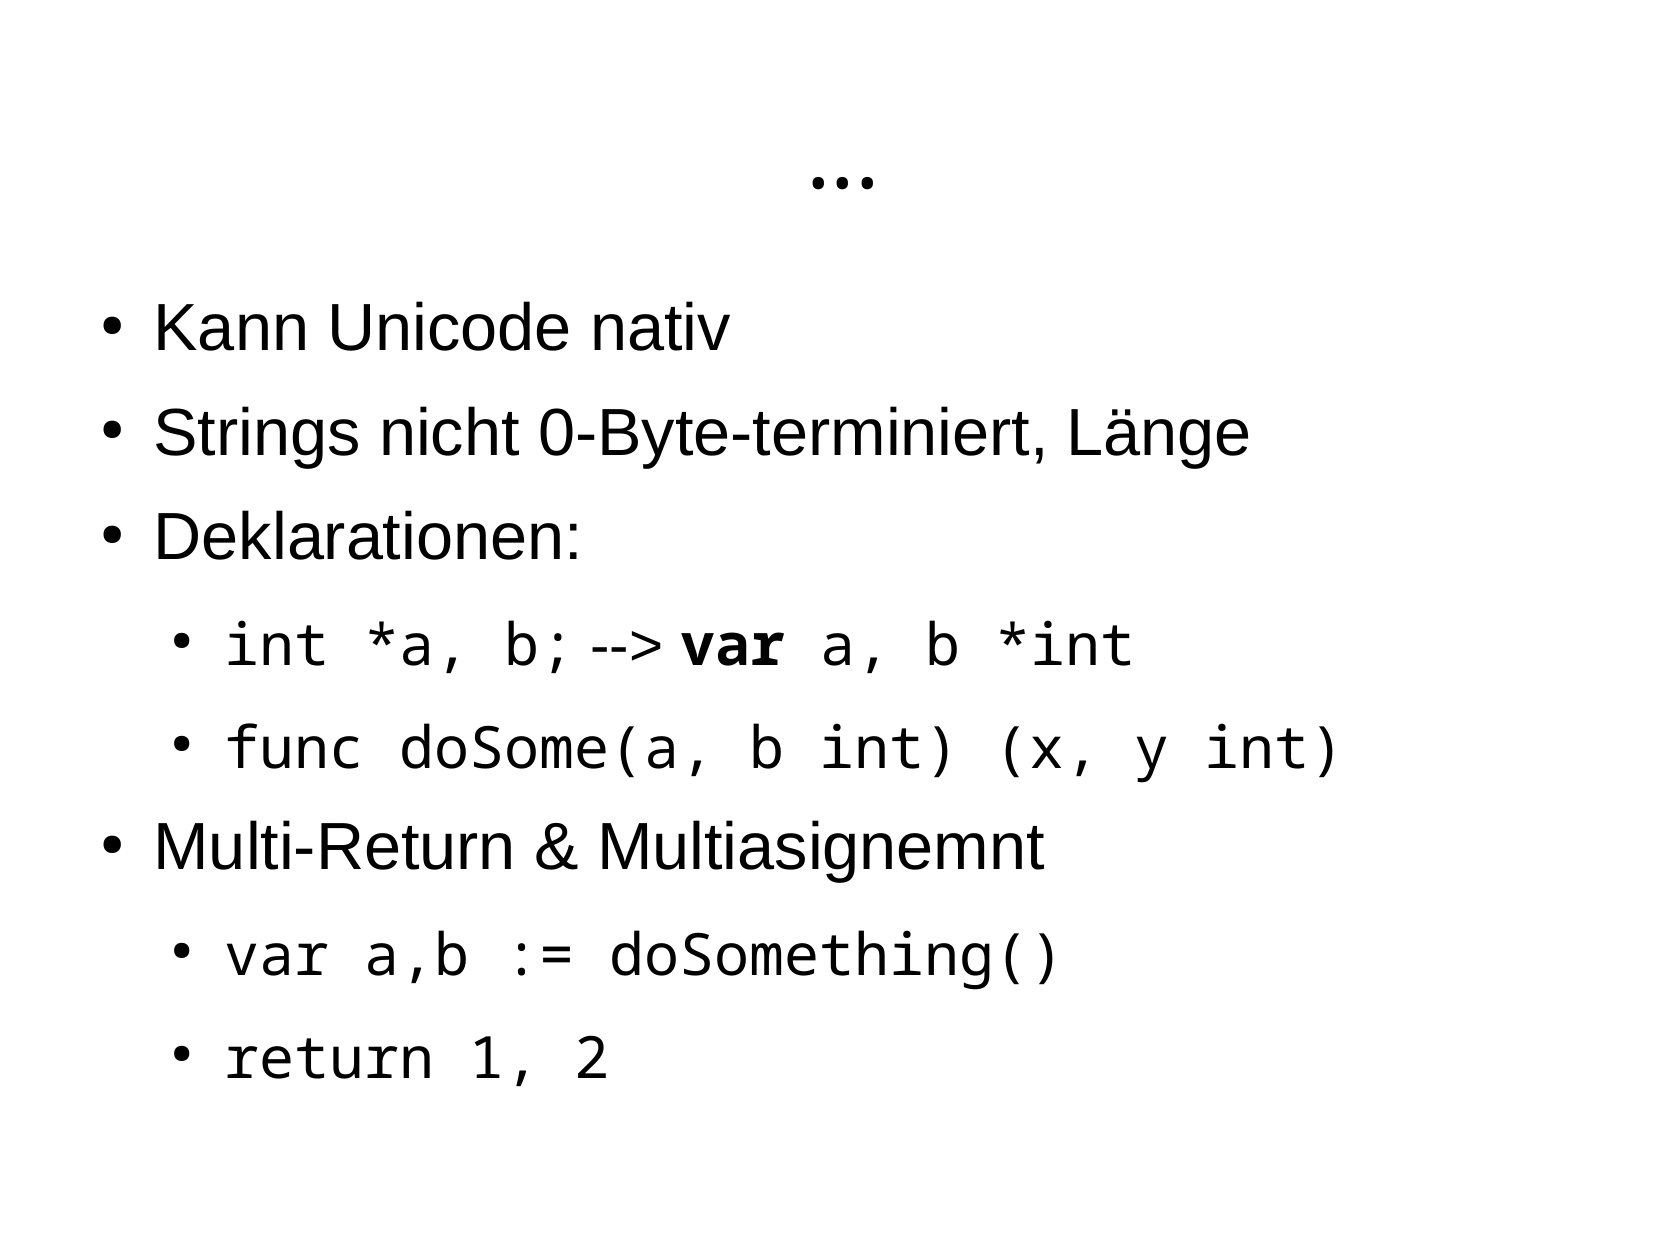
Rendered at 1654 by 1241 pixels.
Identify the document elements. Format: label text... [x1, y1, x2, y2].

title ... [82, 56, 1571, 250]
list Kann Unicode nativ Strings nicht 0-Byte-terminiert, Länge Deklarationen: int *a, b; --> var a, b *int func doSome(a, b int) (x, y int) Multi-Return & Multiasignemnt var a,b := doSomething() return 1, 2 [82, 290, 1571, 1109]
